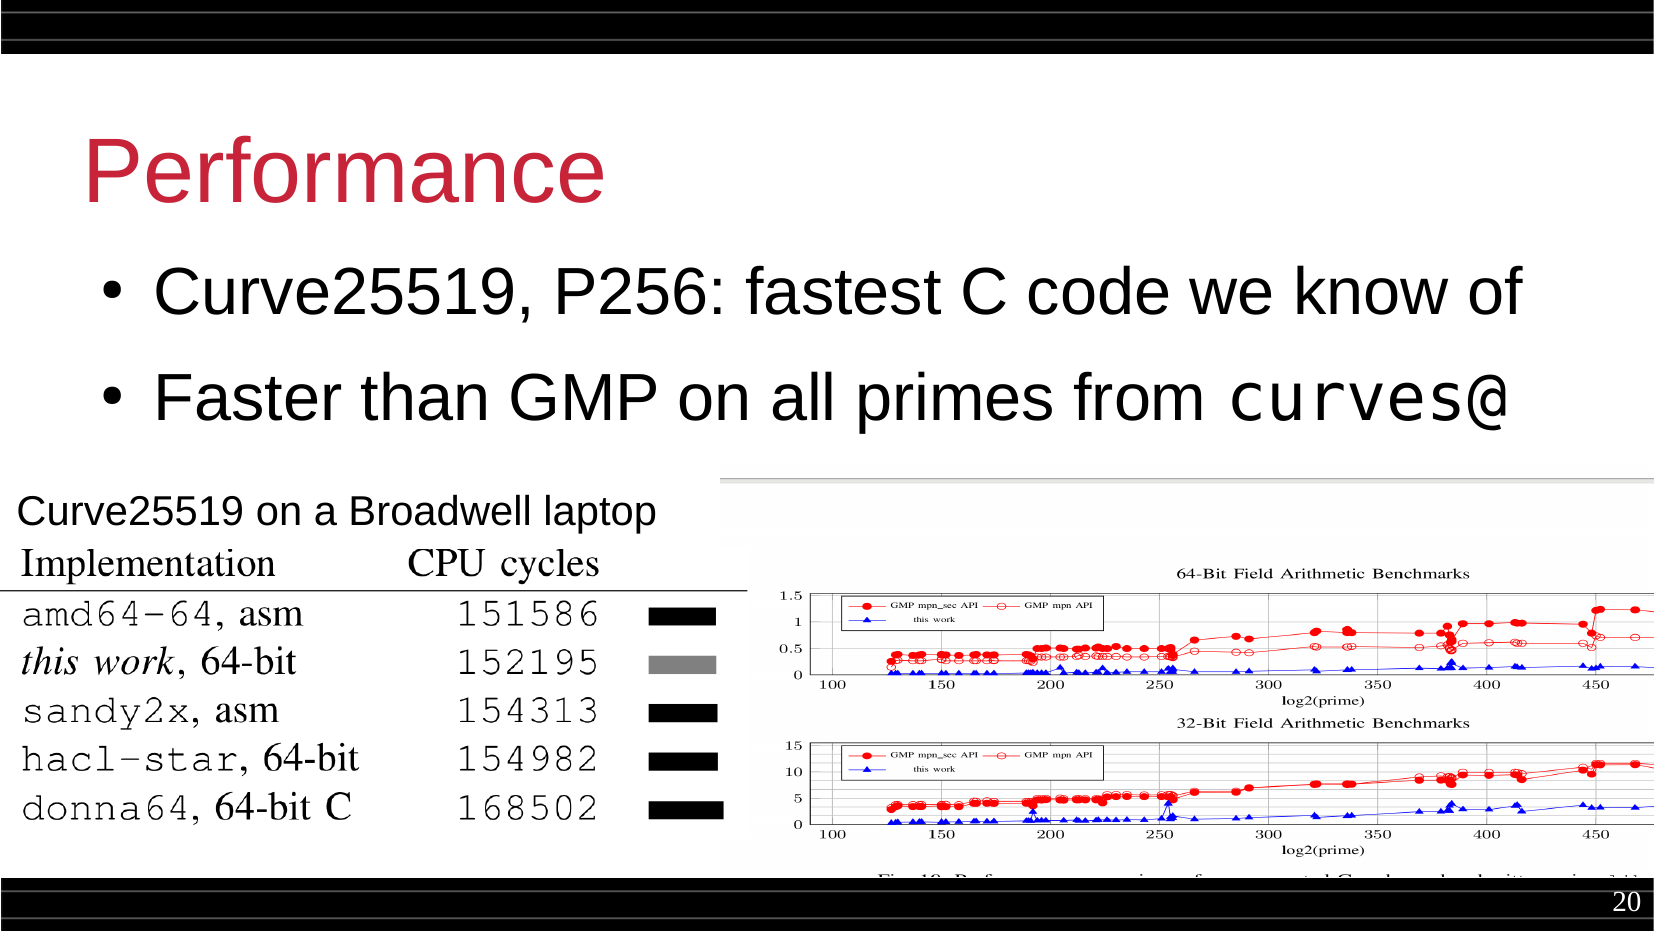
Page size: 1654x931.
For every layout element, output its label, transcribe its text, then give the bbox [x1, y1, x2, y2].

picture [1, 0, 1654, 54]
picture [0, 456, 1654, 877]
title Performance [82, 92, 1571, 249]
list Curve25519 on a Broadwell laptop [0, 487, 1011, 553]
picture [1, 878, 1654, 931]
list Curve25519, P256: fastest C code we know of Faster than GMP on all primes from curves@ [82, 253, 1571, 740]
